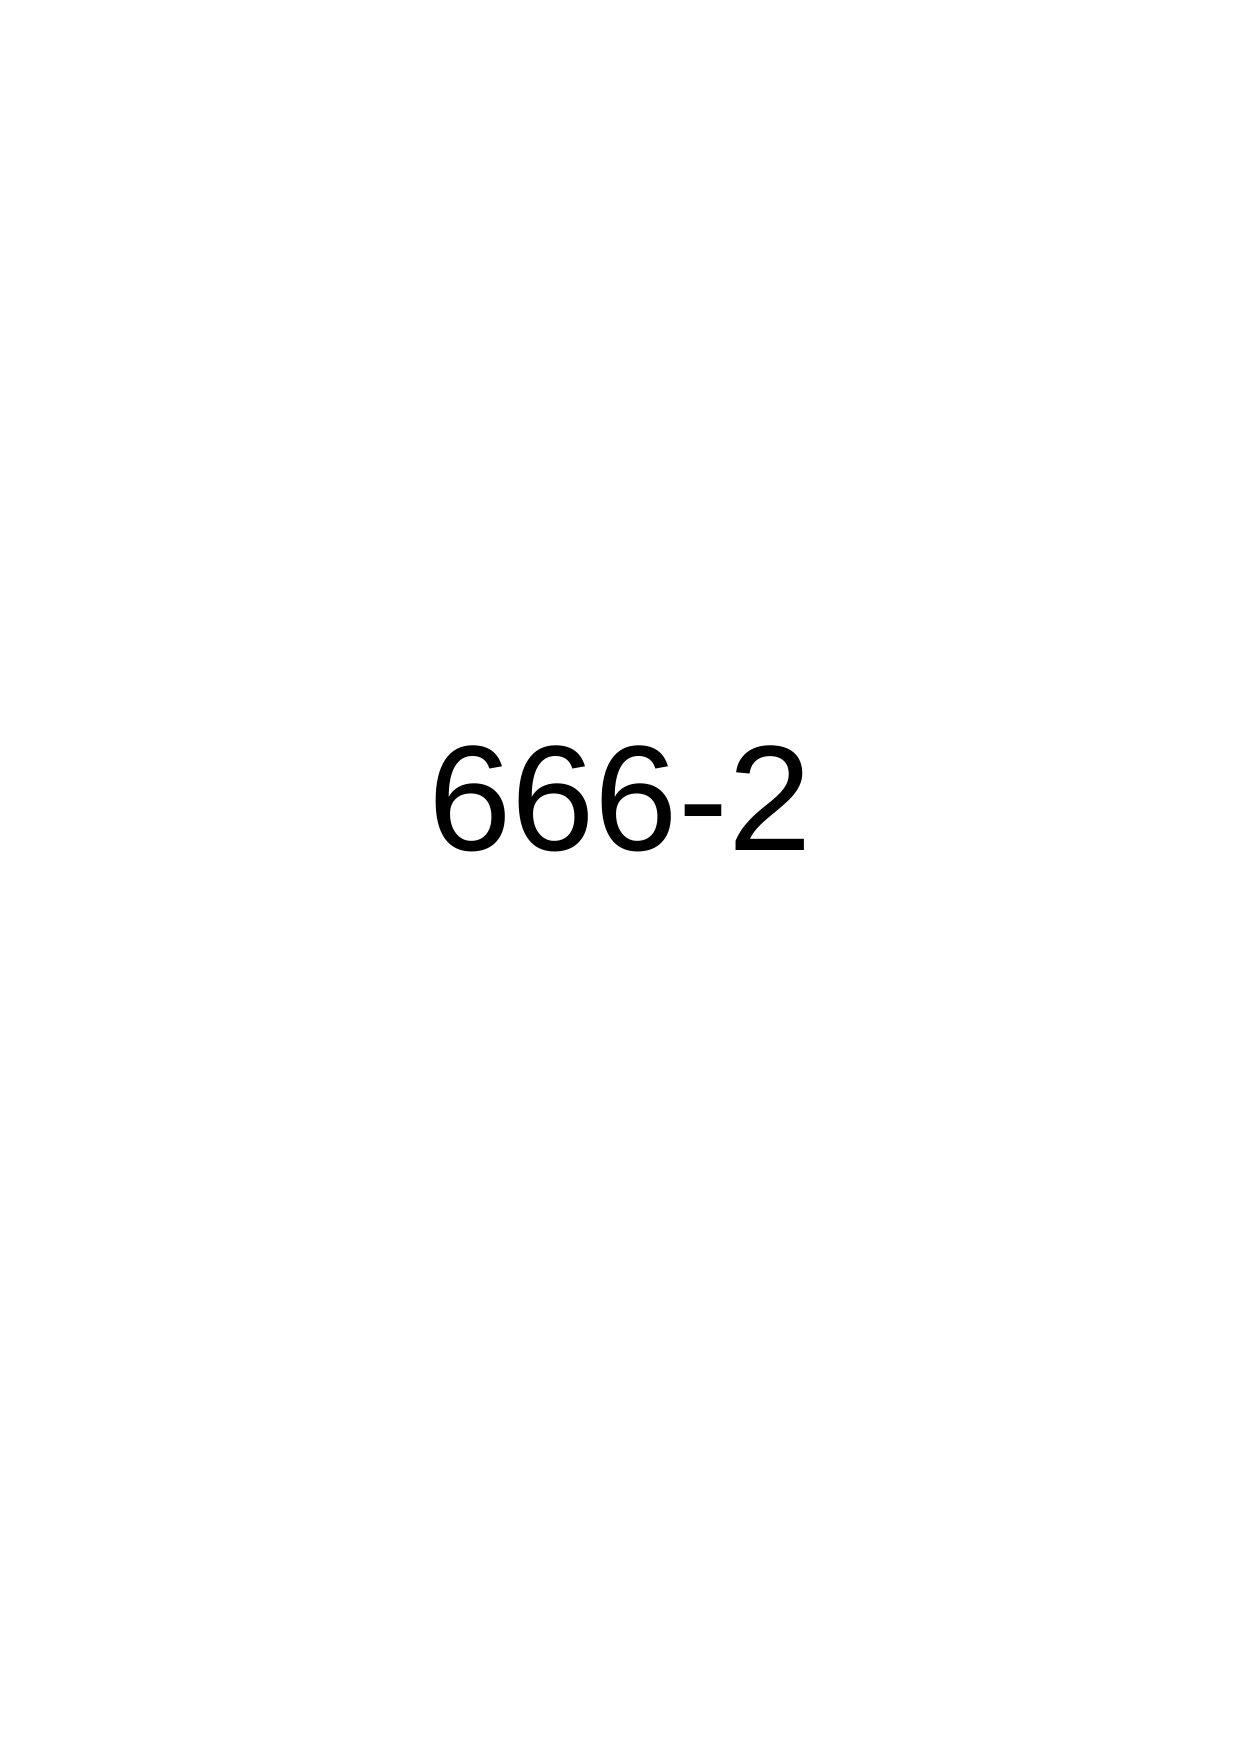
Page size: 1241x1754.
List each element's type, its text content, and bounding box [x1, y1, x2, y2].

text_box 666-2 [59, 640, 1182, 957]
